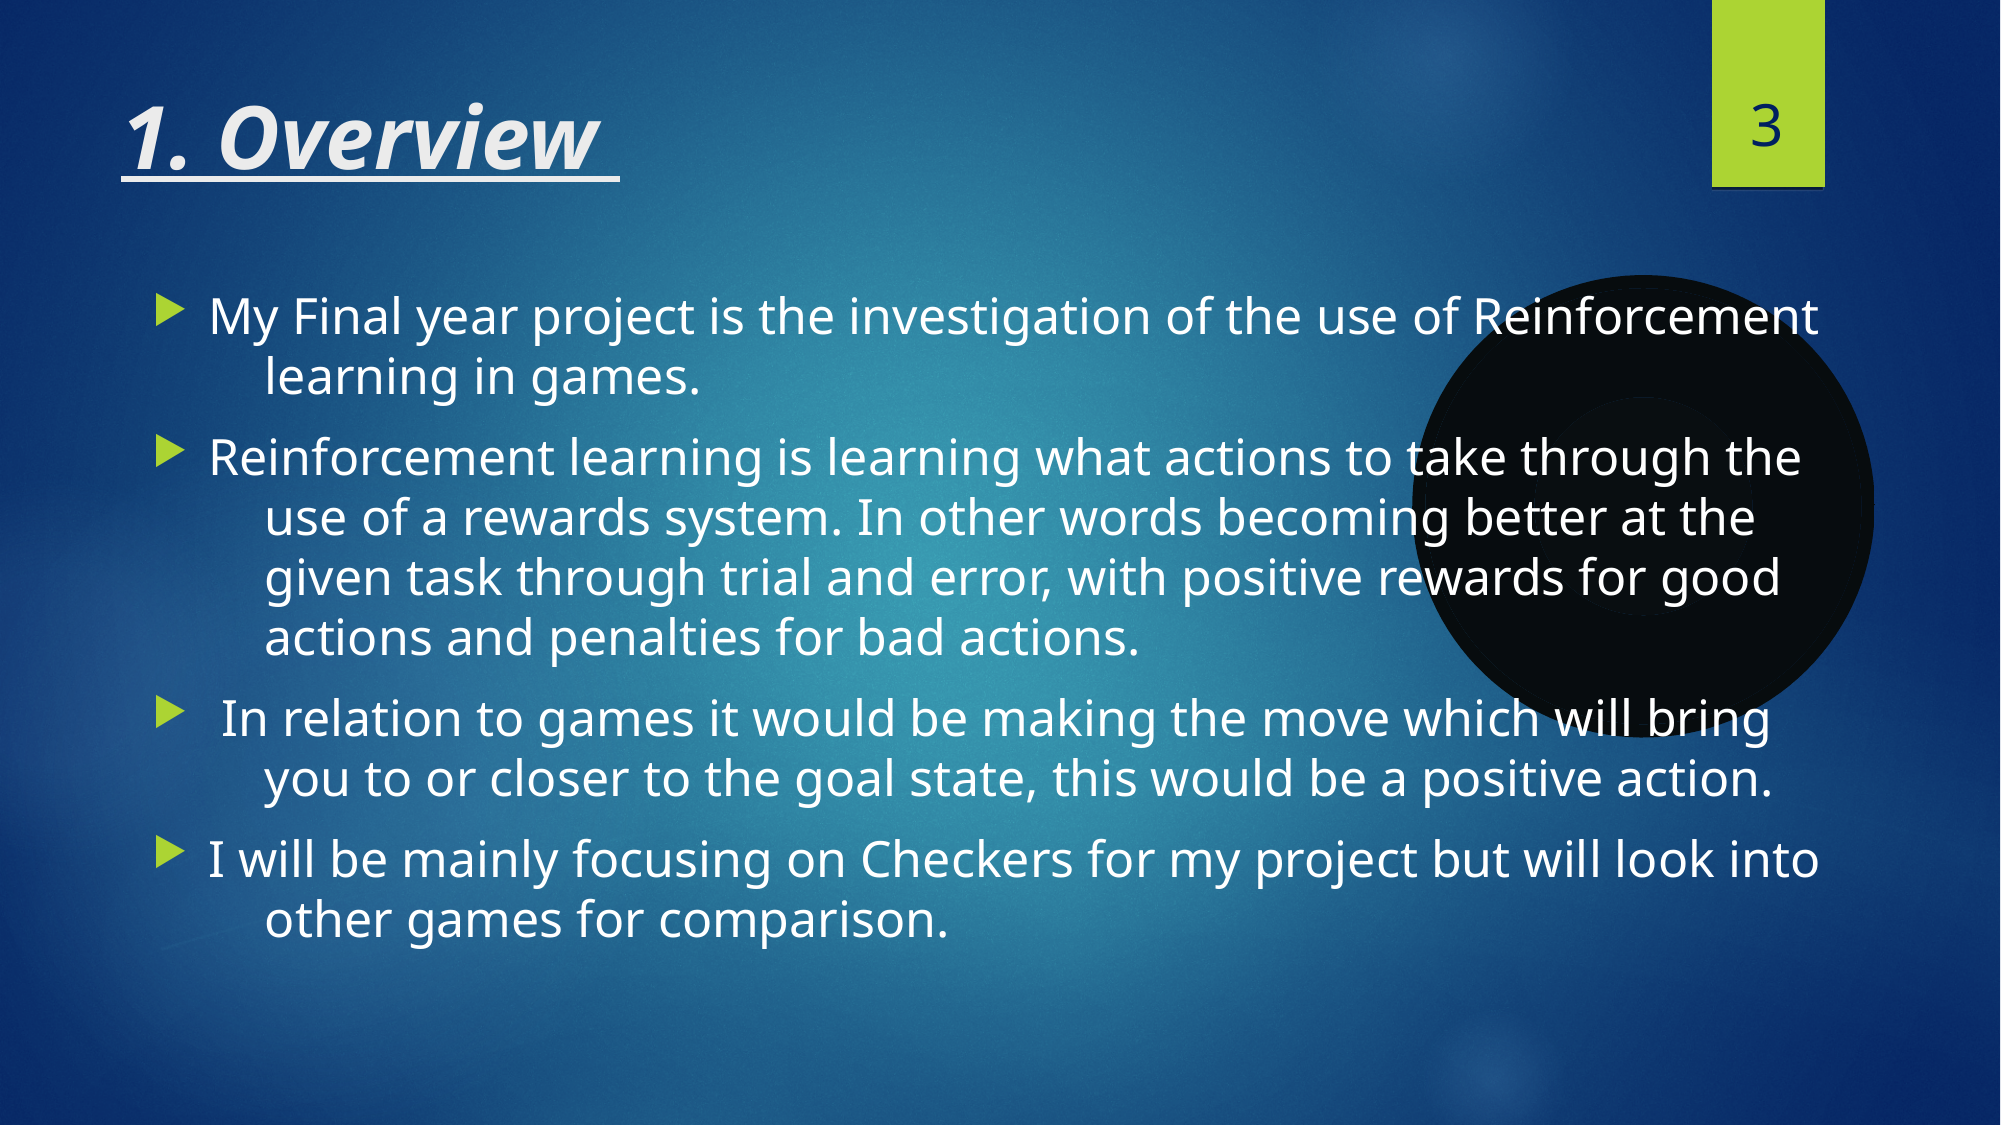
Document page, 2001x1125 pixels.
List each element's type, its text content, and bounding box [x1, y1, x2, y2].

list My Final year project is the investigation of the use of Reinforcement learning in games. Reinforcement learning is learning what actions to take through the use of a rewards system. In other words becoming better at the given task through trial and error, with positive rewards for good actions and penalties for bad actions. In relation to games it would be making the move which will bring you to or closer to the goal state, this would be a positive action. I will be mainly focusing on Checkers for my project but will look into other games for comparison. [137, 277, 1863, 992]
text_box 3 [1698, 48, 1836, 175]
title 1. Overview [106, 74, 1649, 305]
